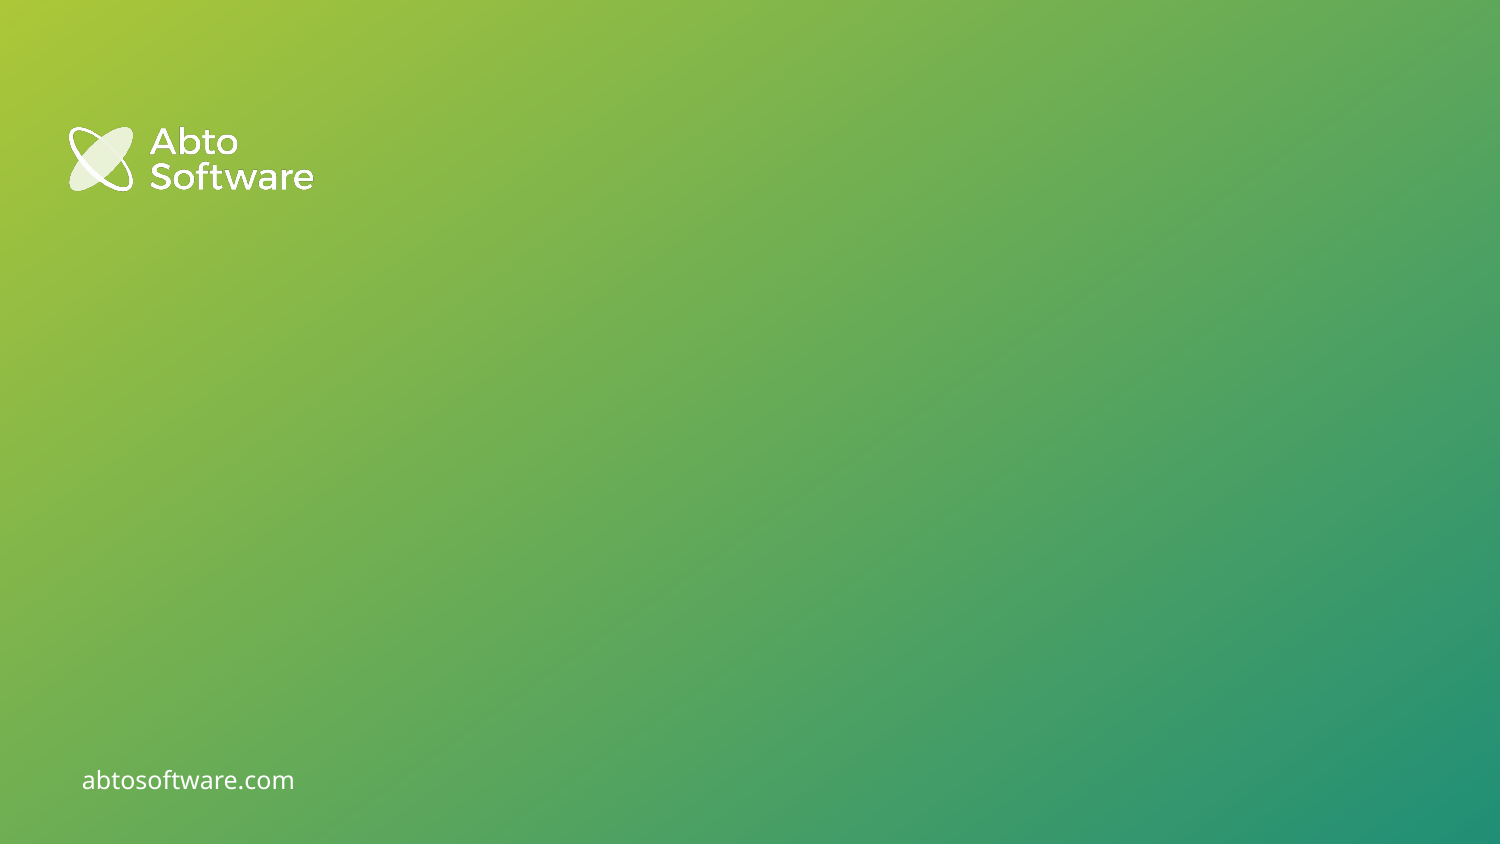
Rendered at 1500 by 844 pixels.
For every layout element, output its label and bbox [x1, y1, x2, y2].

picture [0, 0, 1500, 844]
title [51, 308, 1449, 522]
